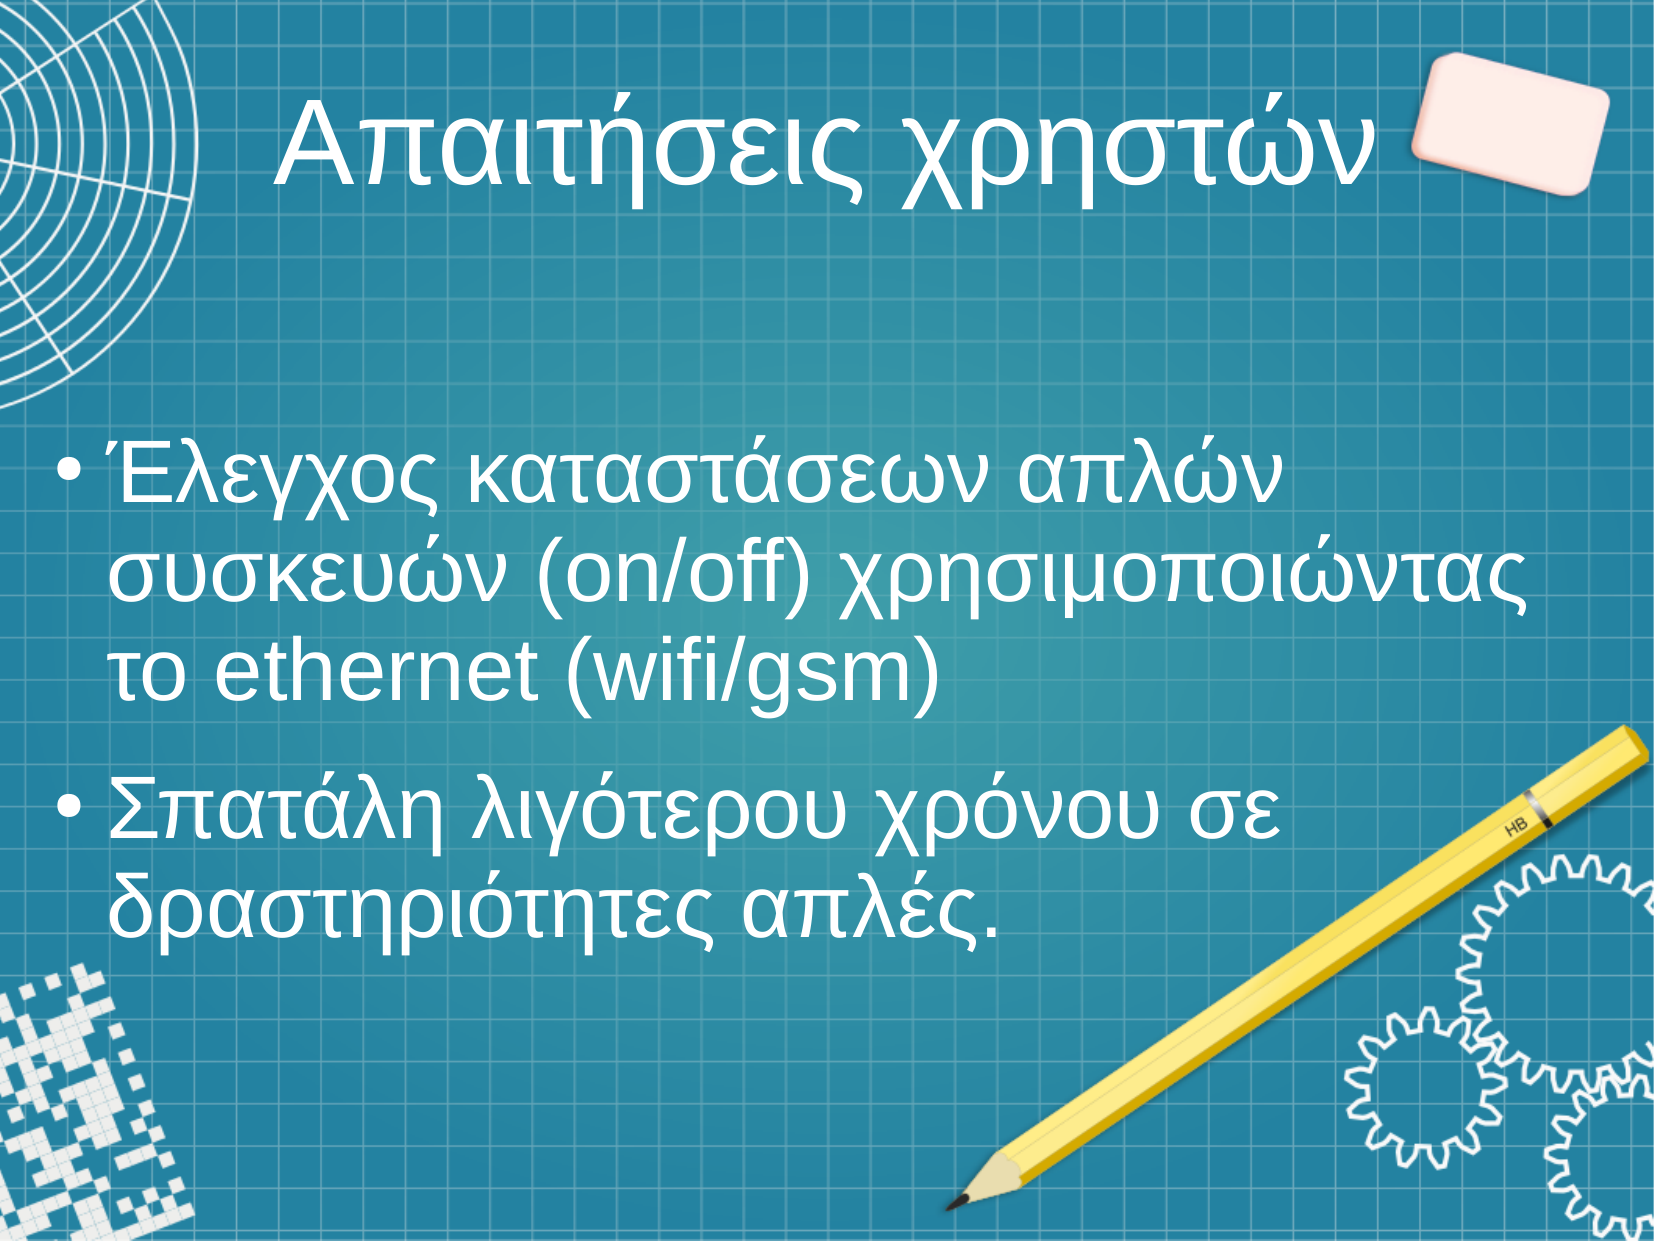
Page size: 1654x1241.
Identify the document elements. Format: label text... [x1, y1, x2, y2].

picture [0, 0, 1654, 1241]
title Απαιτήσεις χρηστών [82, 47, 1571, 237]
list Έλεγχος καταστάσεων απλών συσκευών (on/off) χρησιμοποιώντας το ethernet (wifi/gsm) Σπατάλη λιγότερου χρόνου σε δραστηριότητες απλές. [35, 283, 1630, 1158]
